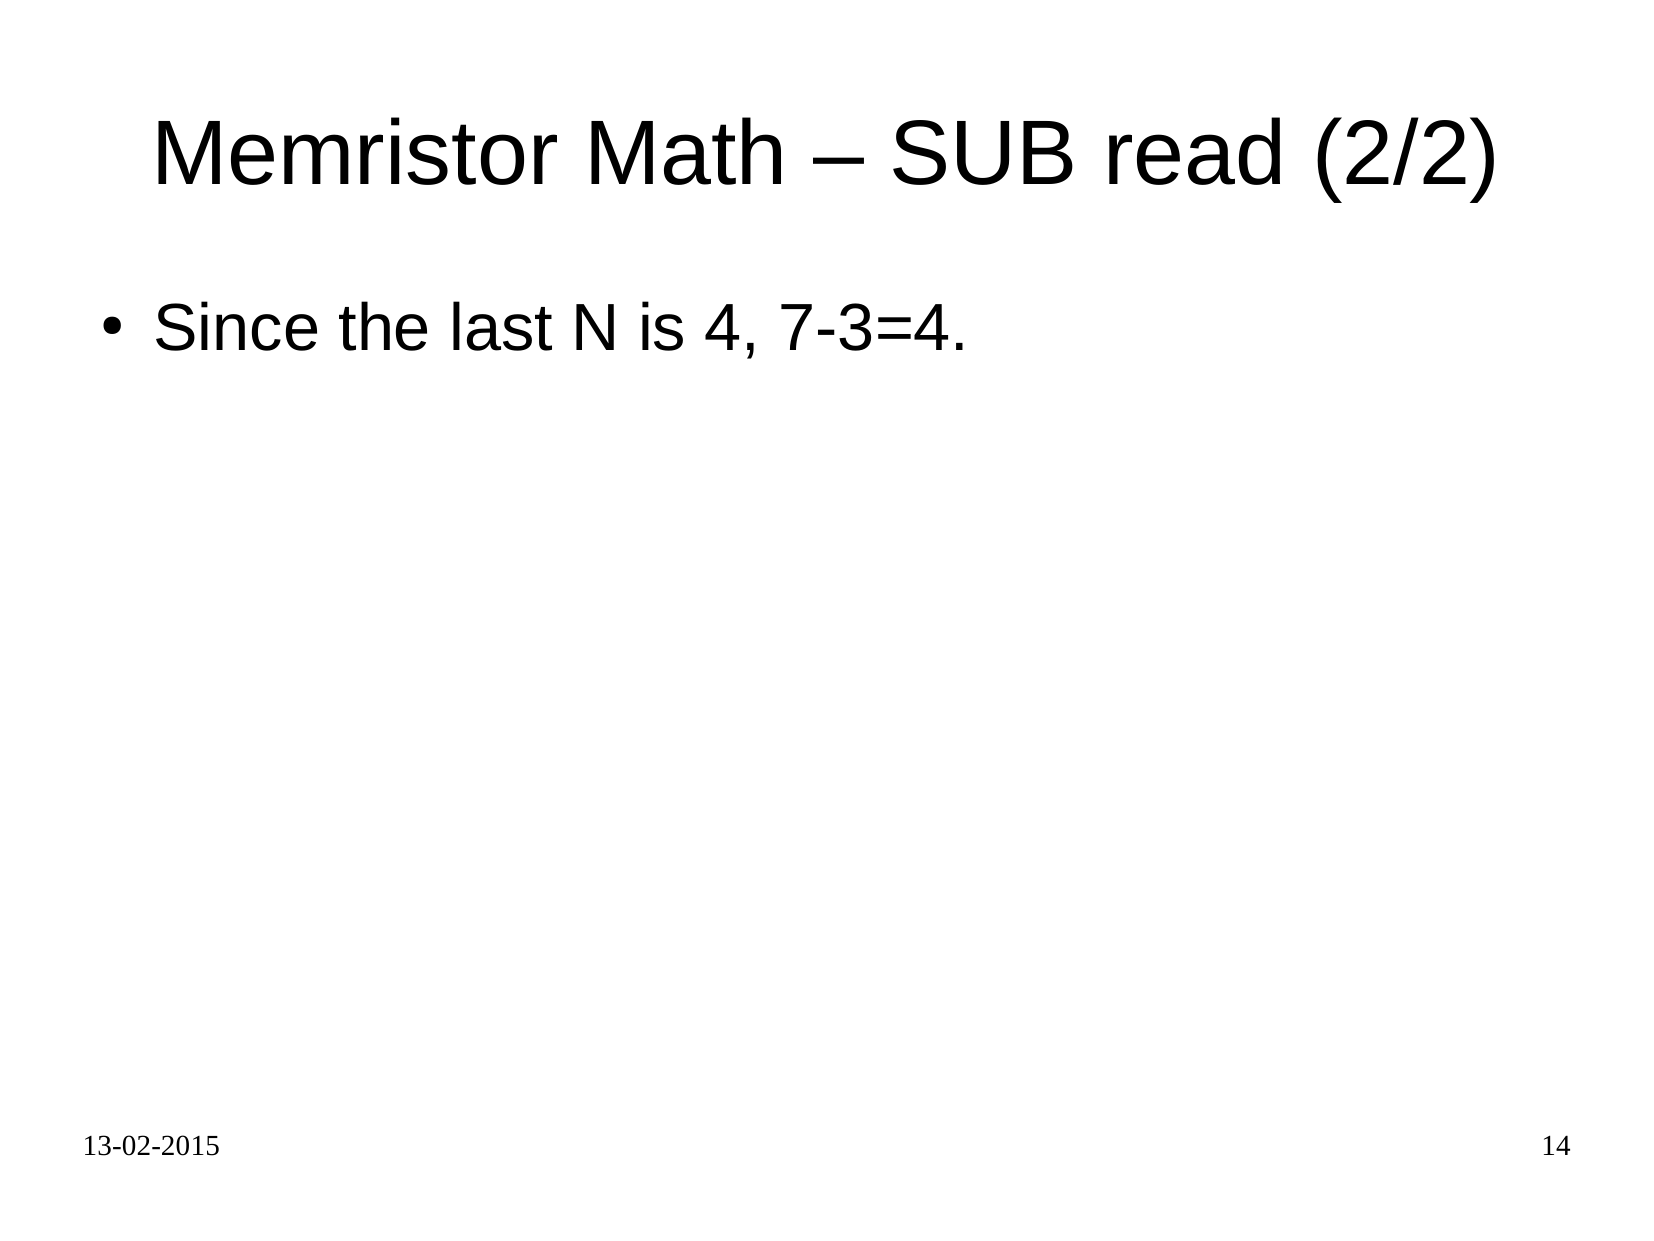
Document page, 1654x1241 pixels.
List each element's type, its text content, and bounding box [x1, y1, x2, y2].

title Memristor Math – SUB read (2/2) [82, 49, 1571, 257]
list Since the last N is 4, 7-3=4. [82, 290, 1571, 1010]
